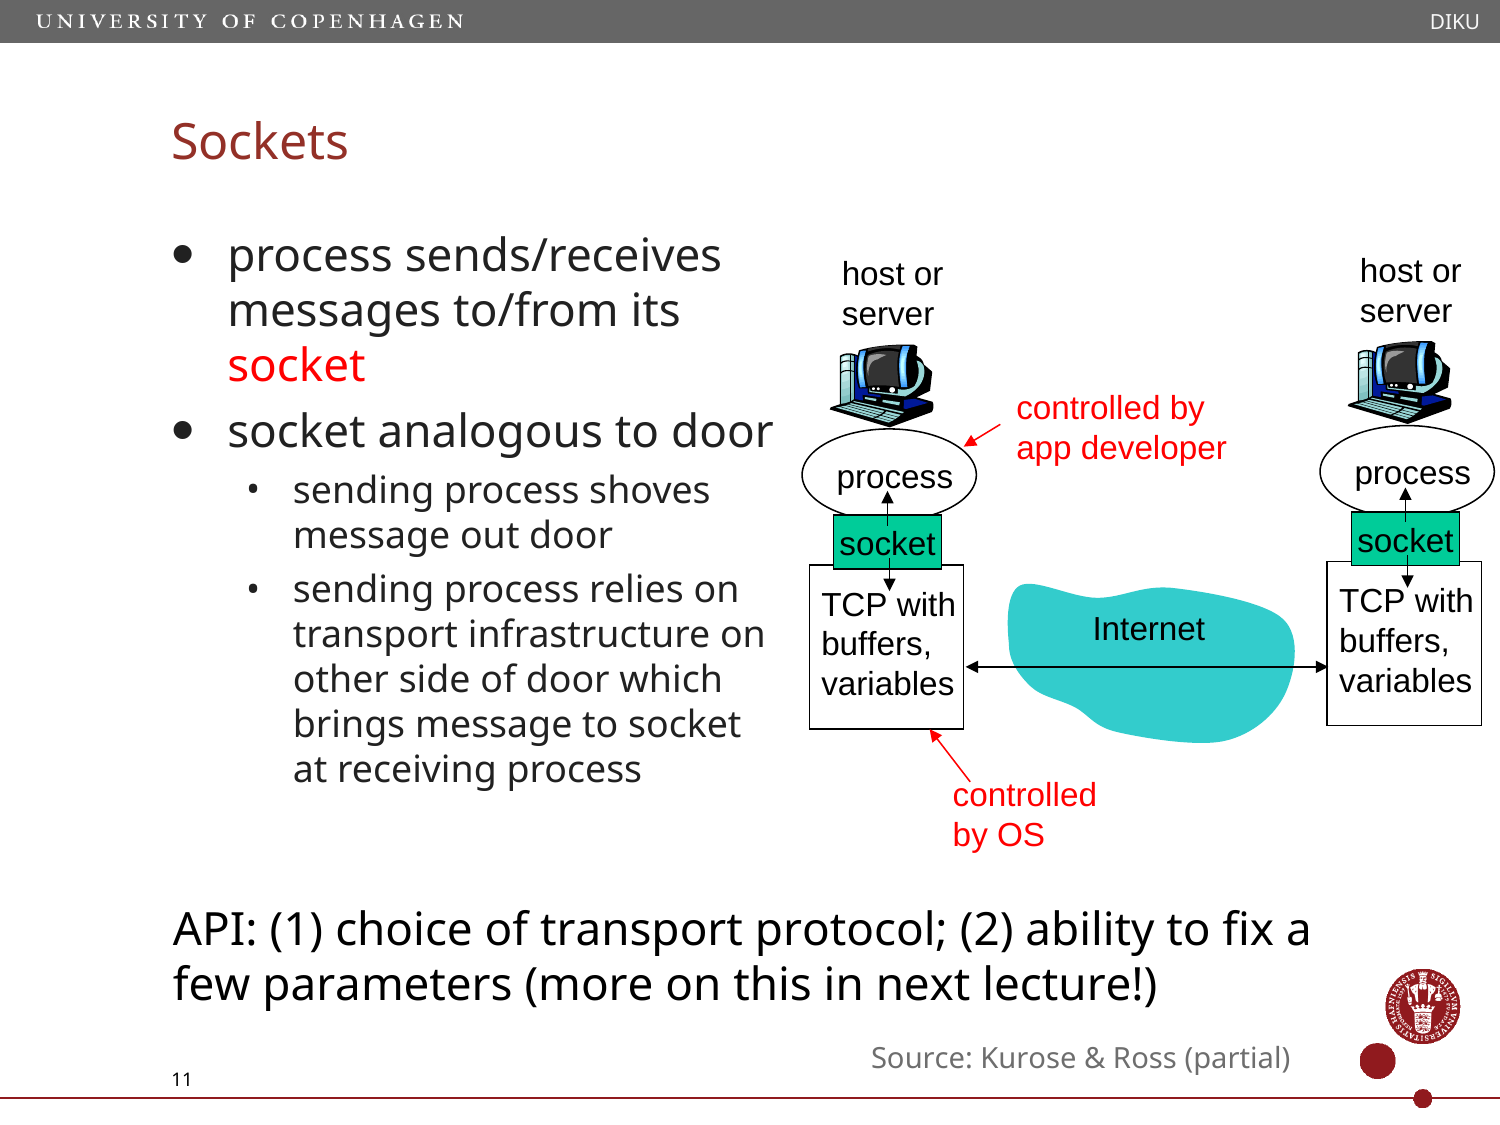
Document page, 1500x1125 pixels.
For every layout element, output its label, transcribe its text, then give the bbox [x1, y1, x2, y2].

title Sockets [171, 75, 1329, 171]
text_box DIKU [469, 0, 1495, 43]
text_box Source: Kurose & Ross (partial) [856, 1031, 1424, 1083]
picture [0, 910, 1500, 1122]
text_box controlled by app developer [1001, 378, 1243, 474]
text_box TCP with buffers, variables [806, 574, 972, 711]
picture [1347, 340, 1454, 425]
text_box host or server [827, 244, 959, 341]
text_box socket [1351, 511, 1460, 566]
text_box socket [833, 515, 942, 569]
text_box controlled by OS [937, 765, 1113, 901]
text_box API: (1) choice of transport protocol; (2) ability to fix a few parameters (more on this in next lecture!) [158, 891, 1412, 1024]
text_box <number> [171, 1067, 522, 1092]
text_box process [1339, 443, 1487, 500]
text_box TCP with buffers, variables [1324, 571, 1490, 707]
text_box [1007, 583, 1295, 666]
text_box host or server [1345, 241, 1477, 337]
list process sends/receives messages to/from its socket socket analogous to door sending process shoves message out door sending process relies on transport infrastructure on other side of door which brings message to socket at receiving process [171, 225, 786, 891]
text_box Internet [1077, 599, 1221, 655]
picture [829, 343, 936, 428]
text_box [1015, 668, 1294, 743]
text_box process [821, 447, 969, 503]
